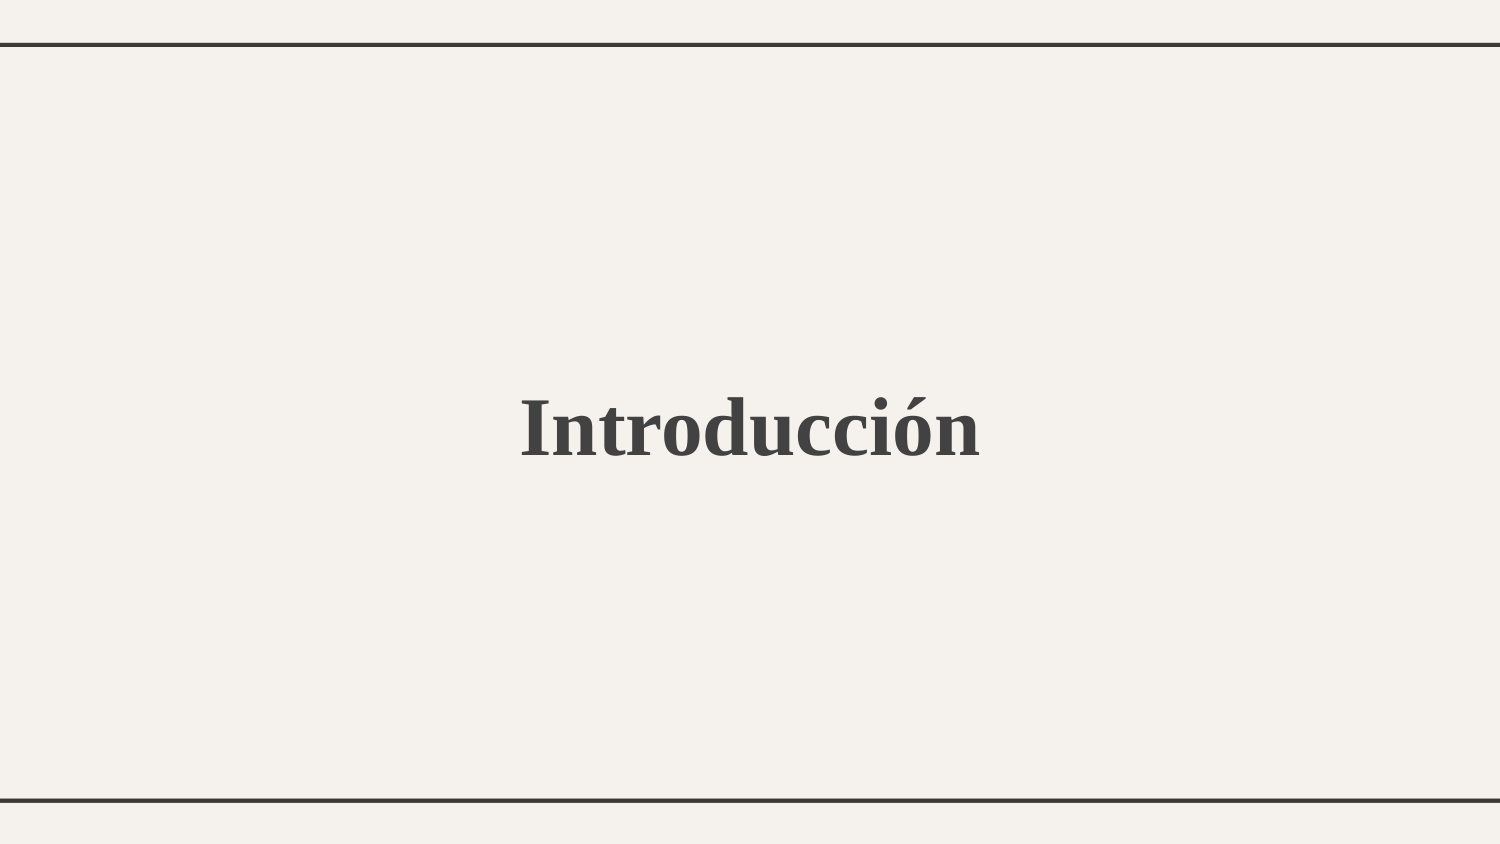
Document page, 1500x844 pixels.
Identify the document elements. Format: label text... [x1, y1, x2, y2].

text_box Introducción [300, 364, 1200, 480]
picture [0, 0, 1500, 844]
